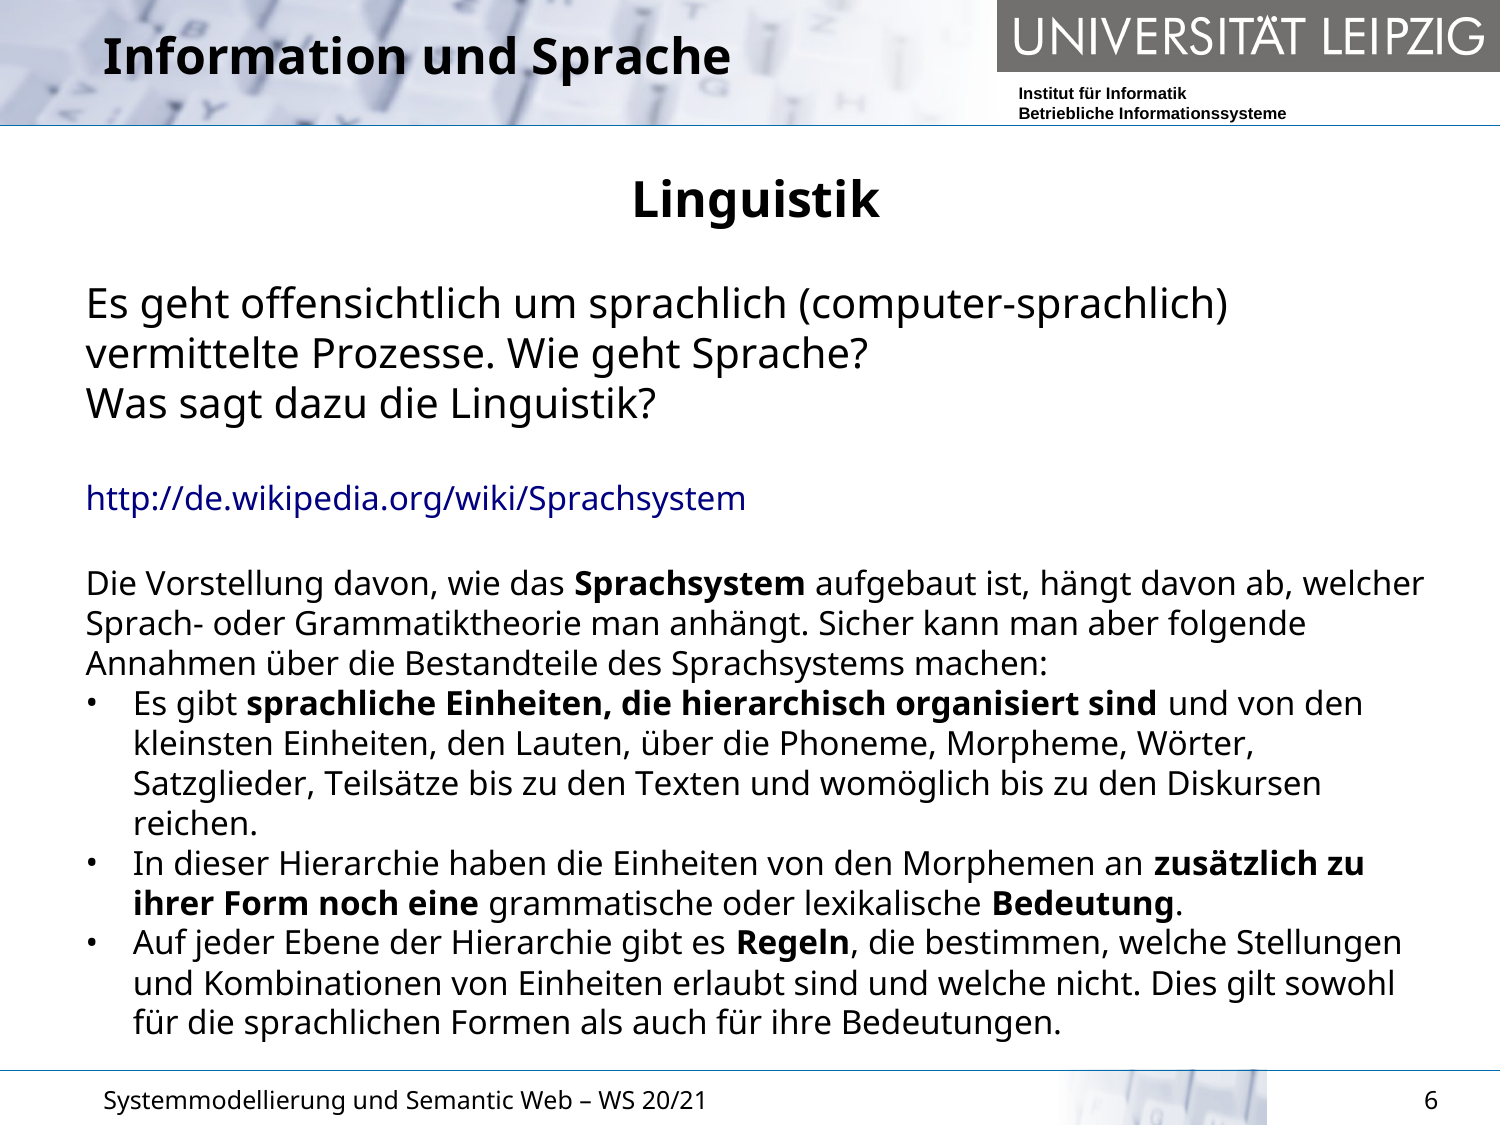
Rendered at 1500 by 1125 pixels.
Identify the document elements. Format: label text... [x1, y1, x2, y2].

text_box Linguistik Es geht offensichtlich um sprachlich (computer-sprachlich) vermittelte Prozesse. Wie geht Sprache? Was sagt dazu die Linguistik? http://de.wikipedia.org/wiki/Sprachsystem Die Vorstellung davon, wie das Sprachsystem aufgebaut ist, hängt davon ab, welcher Sprach- oder Grammatiktheorie man anhängt. Sicher kann man aber folgende Annahmen über die Bestandteile des Sprachsystems machen: Es gibt sprachliche Einheiten, die hierarchisch organisiert sind und von den kleinsten Einheiten, den Lauten, über die Phoneme, Morpheme, Wörter, Satzglieder, Teilsätze bis zu den Texten und womöglich bis zu den Diskursen reichen. In dieser Hierarchie haben die Einheiten von den Morphemen an zusätzlich zu ihrer Form noch eine grammatische oder lexikalische Bedeutung. Auf jeder Ebene der Hierarchie gibt es Regeln, die bestimmen, welche Stellungen und Kombinationen von Einheiten erlaubt sind und welche nicht. Dies gilt sowohl für die sprachlichen Formen als auch für ihre Bedeutungen. [70, 159, 1442, 1050]
picture [1057, 1071, 1267, 1125]
picture [0, 0, 1500, 125]
text_box Information und Sprache [88, 16, 748, 93]
